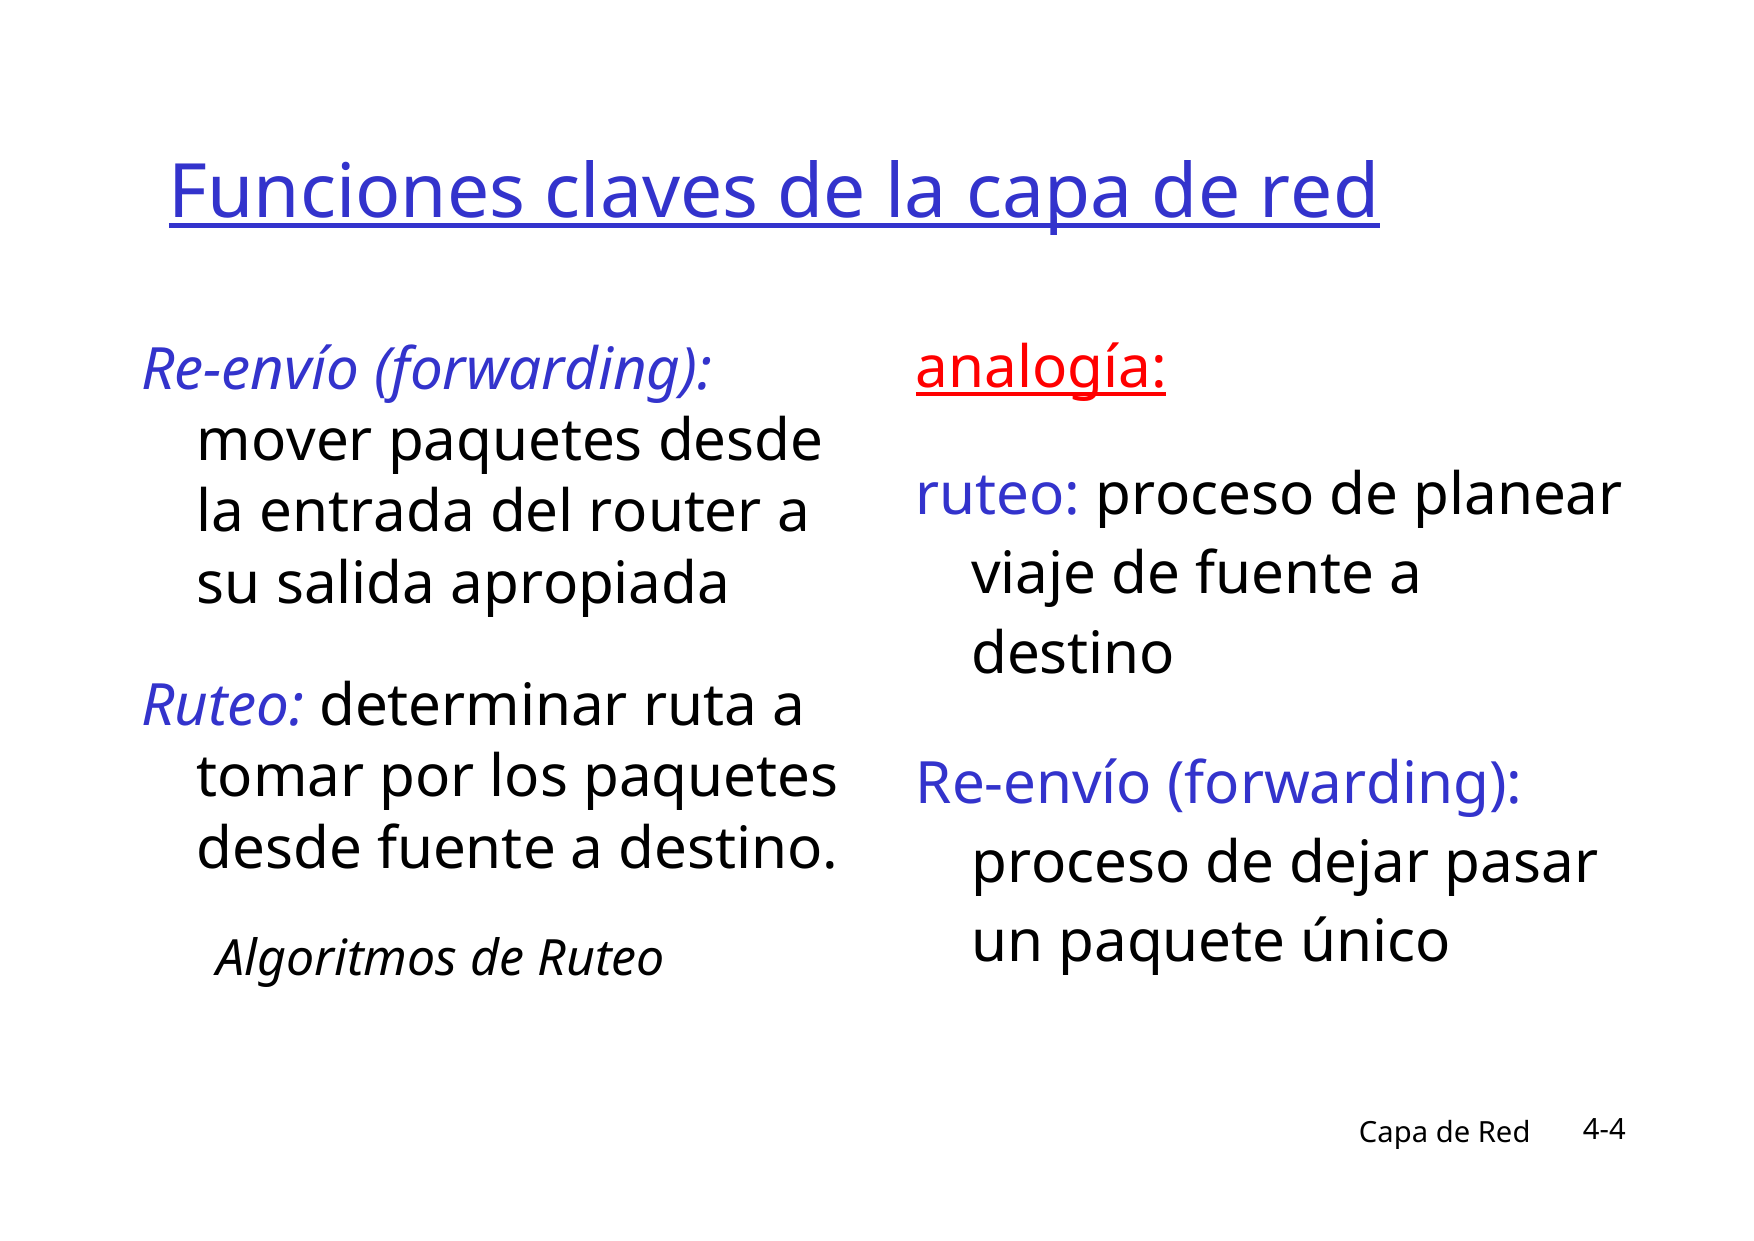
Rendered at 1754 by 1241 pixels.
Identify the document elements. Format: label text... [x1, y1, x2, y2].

text_box analogía: ruteo: proceso de planear viaje de fuente a destino Re-envío (forwarding): proceso de dejar pasar un paquete único [901, 322, 1652, 987]
list Re-envío (forwarding): mover paquetes desde la entrada del router a su salida apropiada Ruteo: determinar ruta a tomar por los paquetes desde fuente a destino. Algoritmos de Ruteo [126, 324, 877, 1086]
title Funciones claves de la capa de red [154, 95, 1546, 284]
